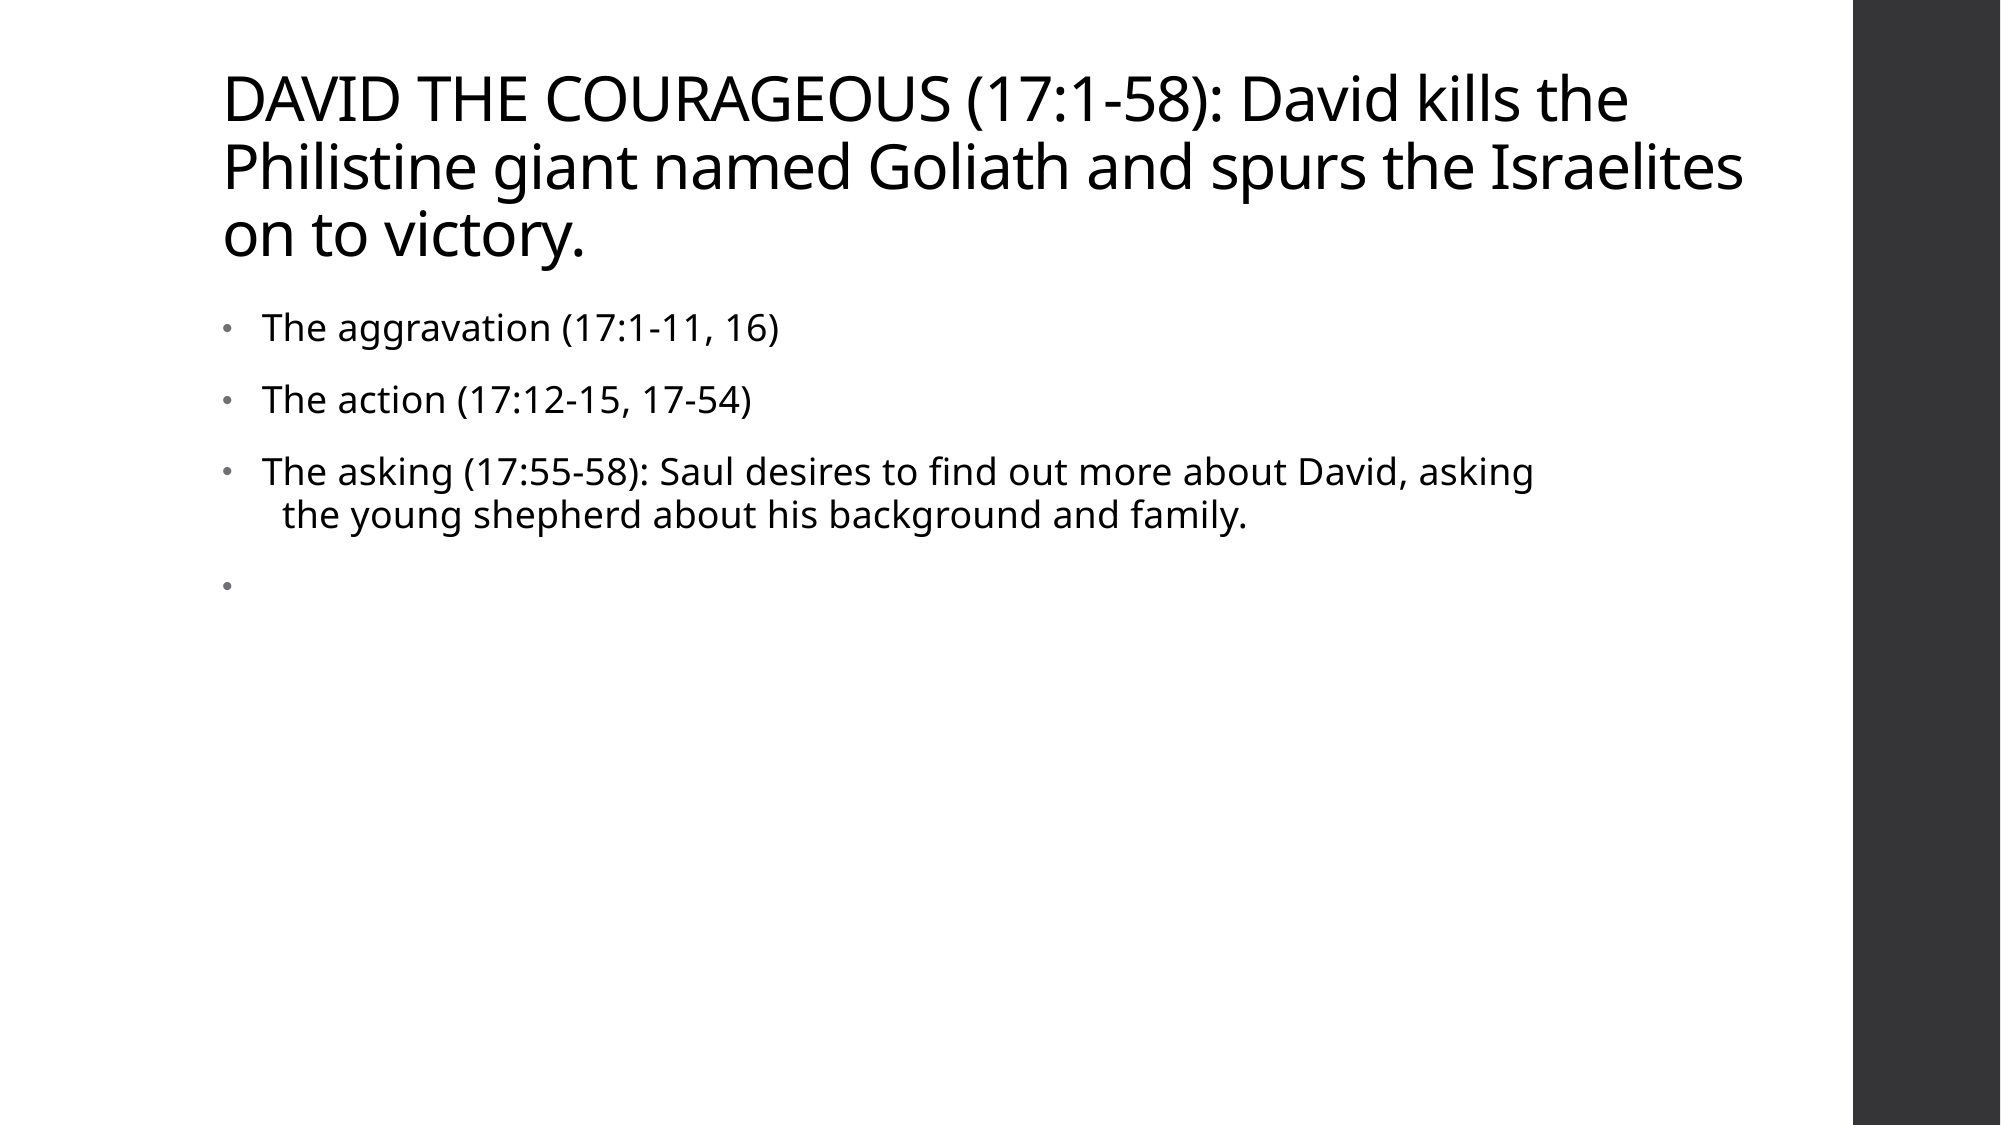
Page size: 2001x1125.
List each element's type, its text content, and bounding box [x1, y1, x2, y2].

list The aggravation (17:1-11, 16) The action (17:12-15, 17-54) The asking (17:55-58): Saul desires to find out more about David, asking the young shepherd about his background and family. [206, 299, 1617, 1014]
title DAVID THE COURAGEOUS (17:1-58): David kills the Philistine giant named Goliath and spurs the Israelites on to victory. [206, 60, 1797, 278]
